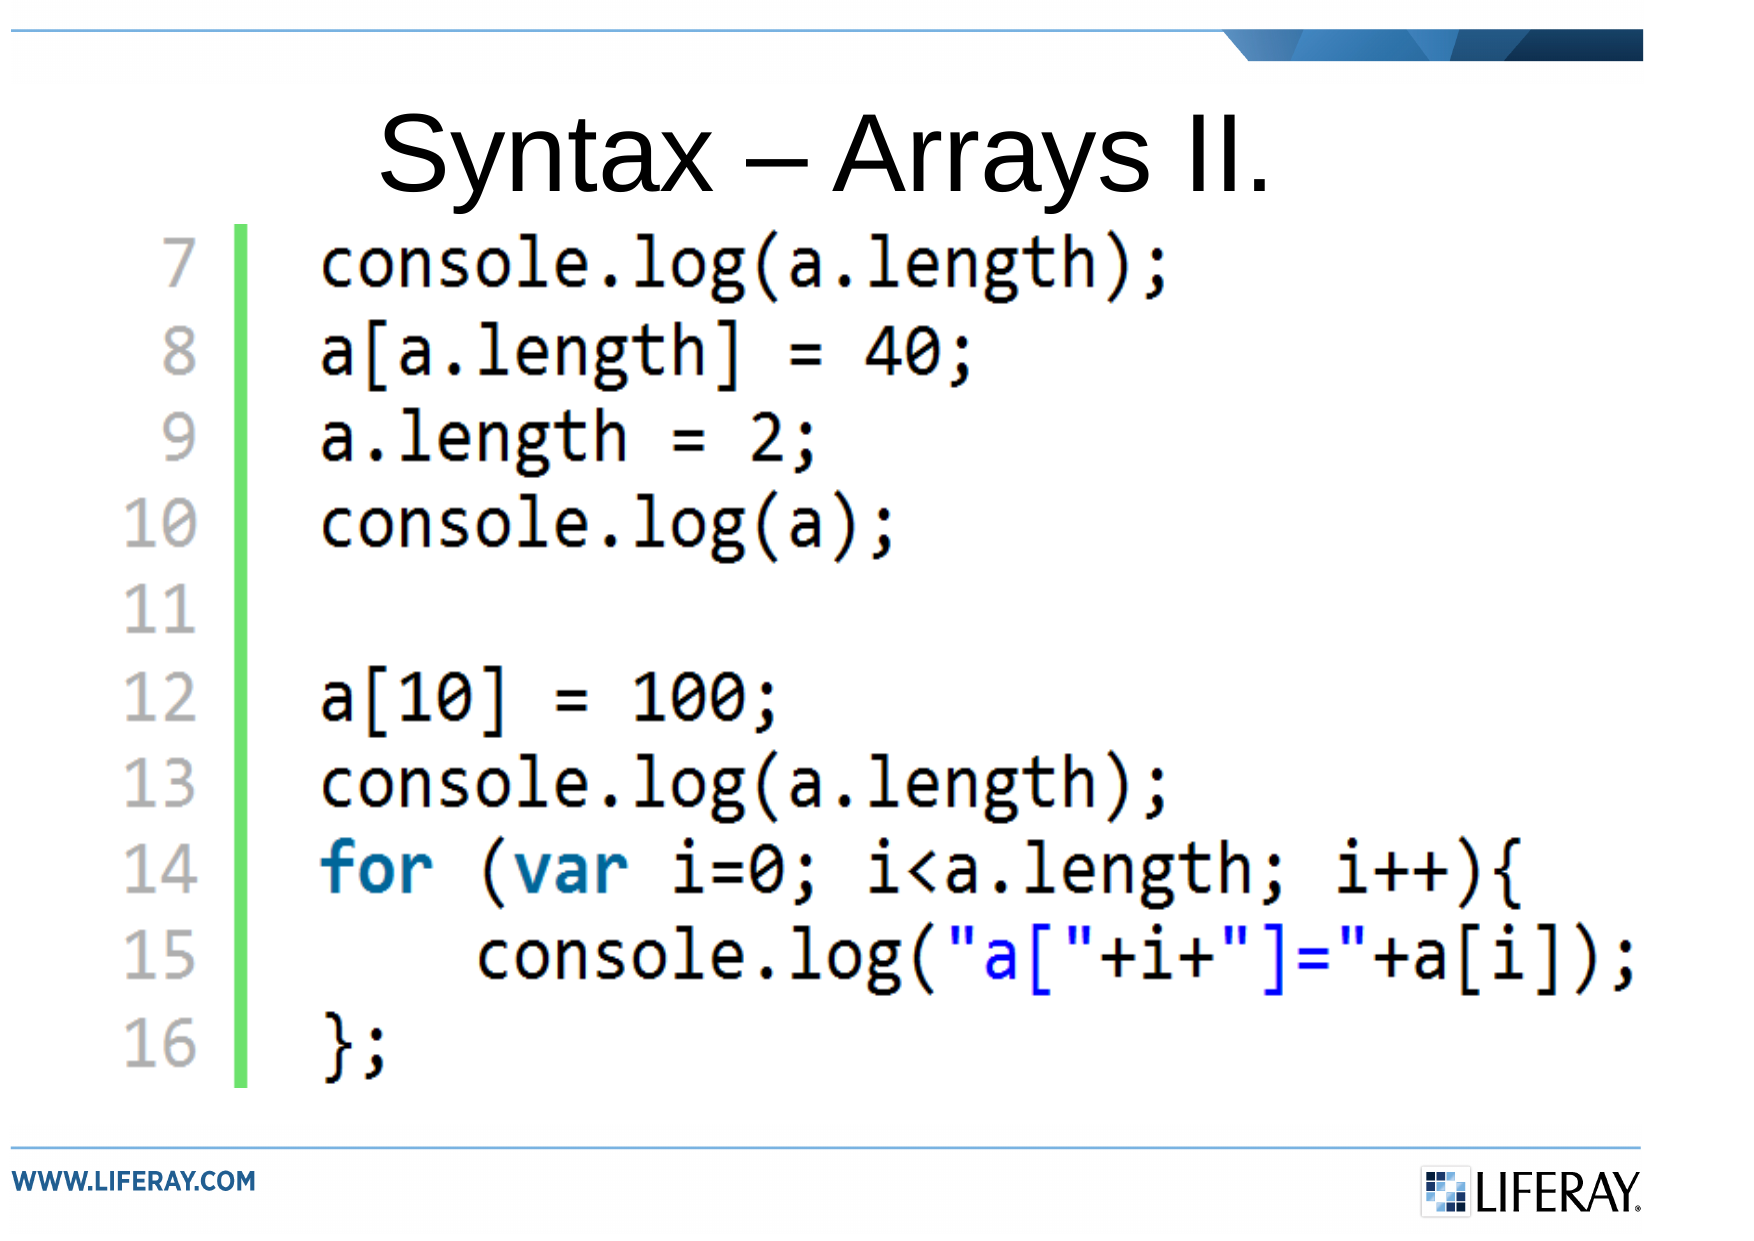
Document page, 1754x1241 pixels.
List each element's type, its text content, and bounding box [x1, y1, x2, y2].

picture [11, 0, 1644, 84]
picture [9, 1124, 1642, 1234]
title Syntax – Arrays II. [82, 49, 1571, 257]
picture [112, 224, 1651, 1088]
